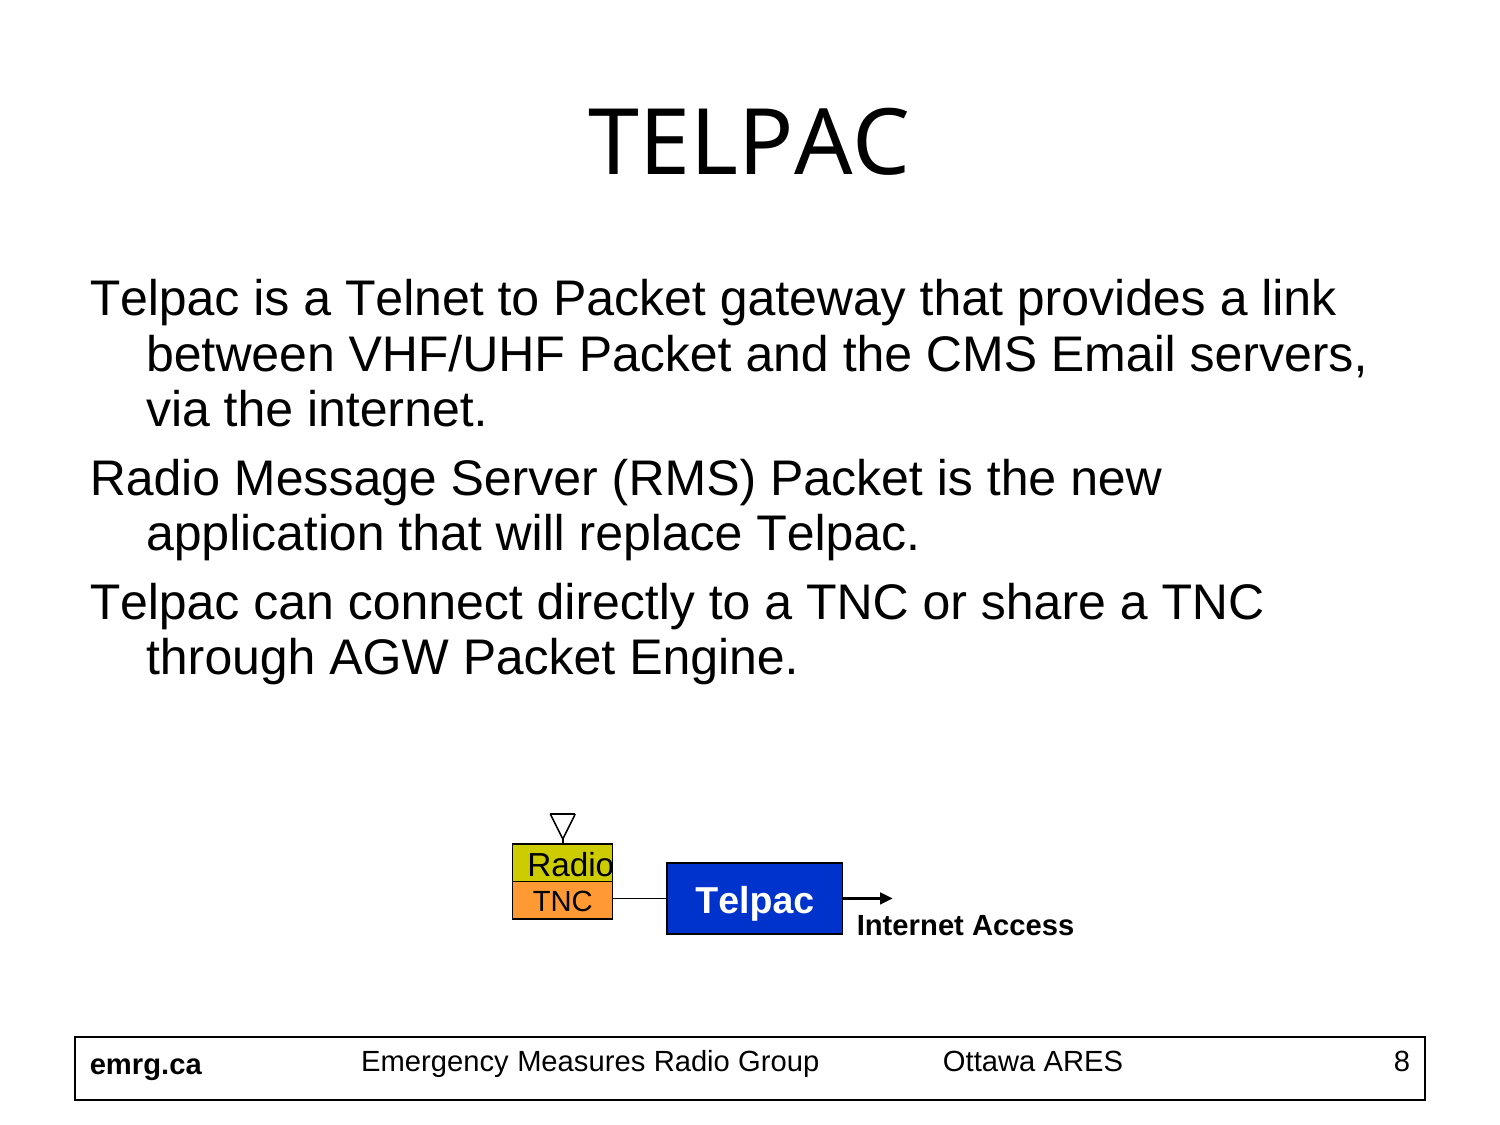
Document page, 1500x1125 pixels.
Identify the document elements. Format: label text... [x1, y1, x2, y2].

text_box TNC [512, 882, 613, 919]
text_box Internet Access [842, 898, 1090, 950]
list Telpac is a Telnet to Packet gateway that provides a link between VHF/UHF Packet and the CMS Email servers, via the internet. Radio Message Server (RMS) Packet is the new application that will replace Telpac. Telpac can connect directly to a TNC or share a TNC through AGW Packet Engine. [75, 262, 1426, 1006]
text_box Radio [512, 843, 613, 882]
text_box Telpac [666, 862, 843, 934]
title TELPAC [75, 45, 1426, 233]
